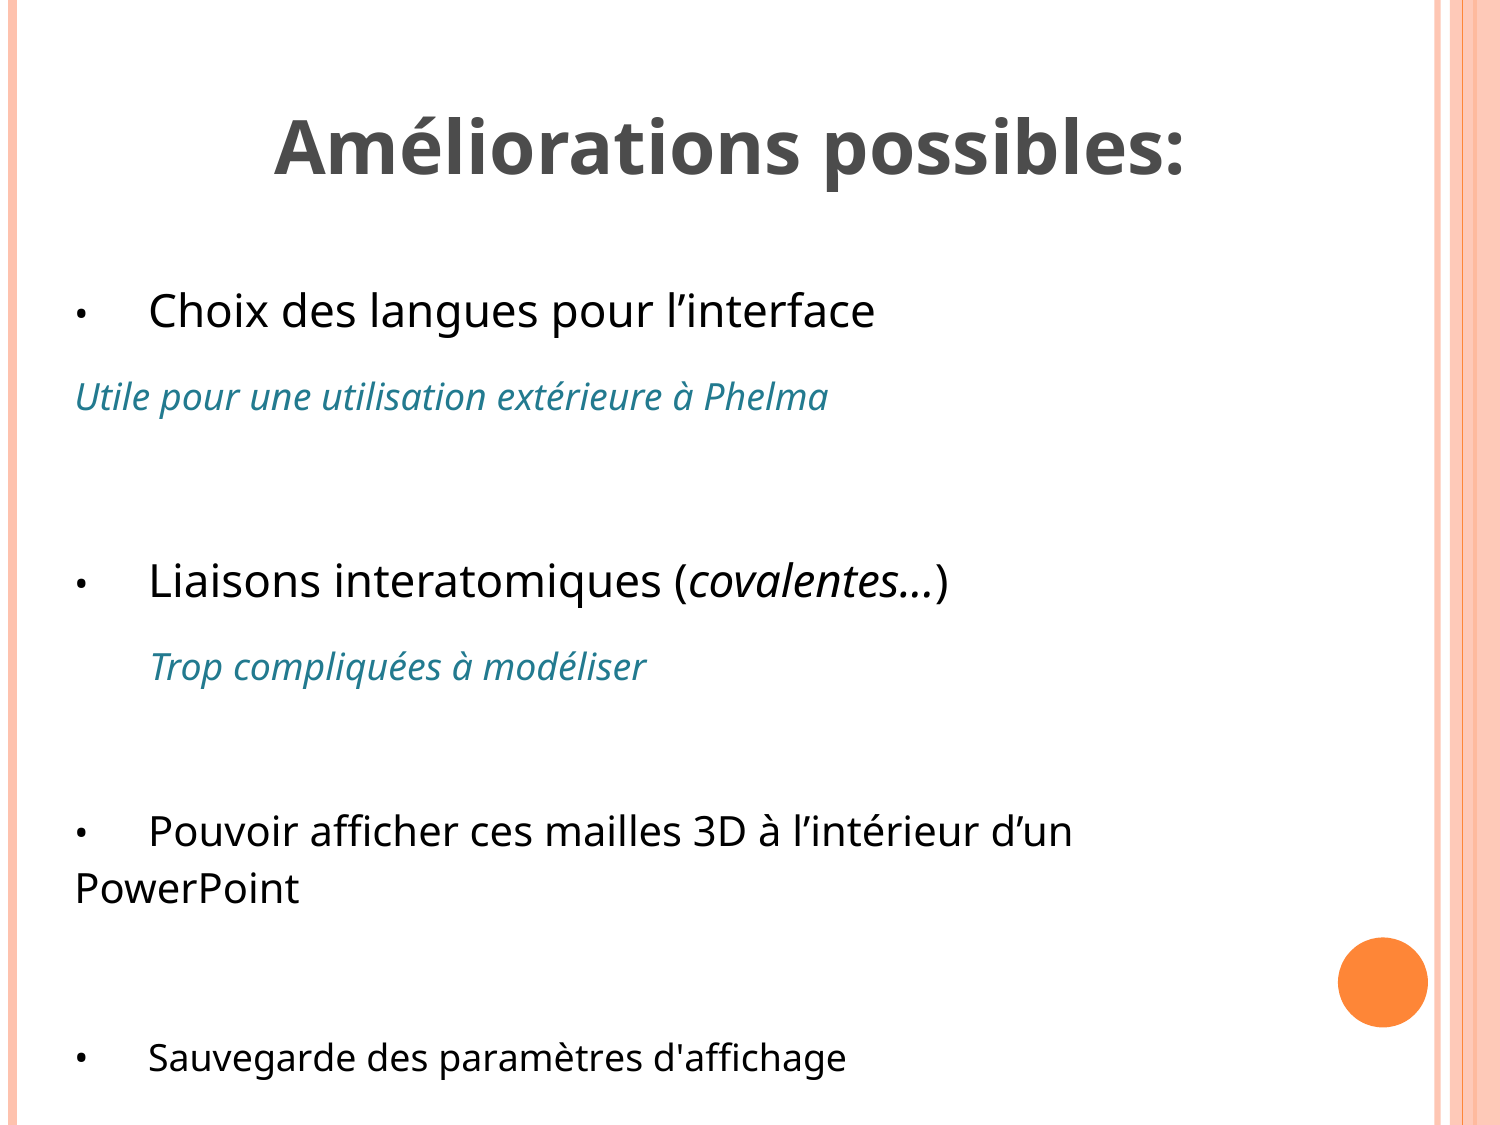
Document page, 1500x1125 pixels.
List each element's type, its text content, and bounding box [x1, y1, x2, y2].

title Améliorations possibles: [118, 59, 1344, 232]
list • Choix des langues pour l’interface Utile pour une utilisation extérieure à Phelma • Liaisons interatomiques (covalentes...) Trop compliquées à modéliser • Pouvoir afficher ces mailles 3D à l’intérieur d’un PowerPoint • Sauvegarde des paramètres d'affichage [74, 278, 1300, 1125]
